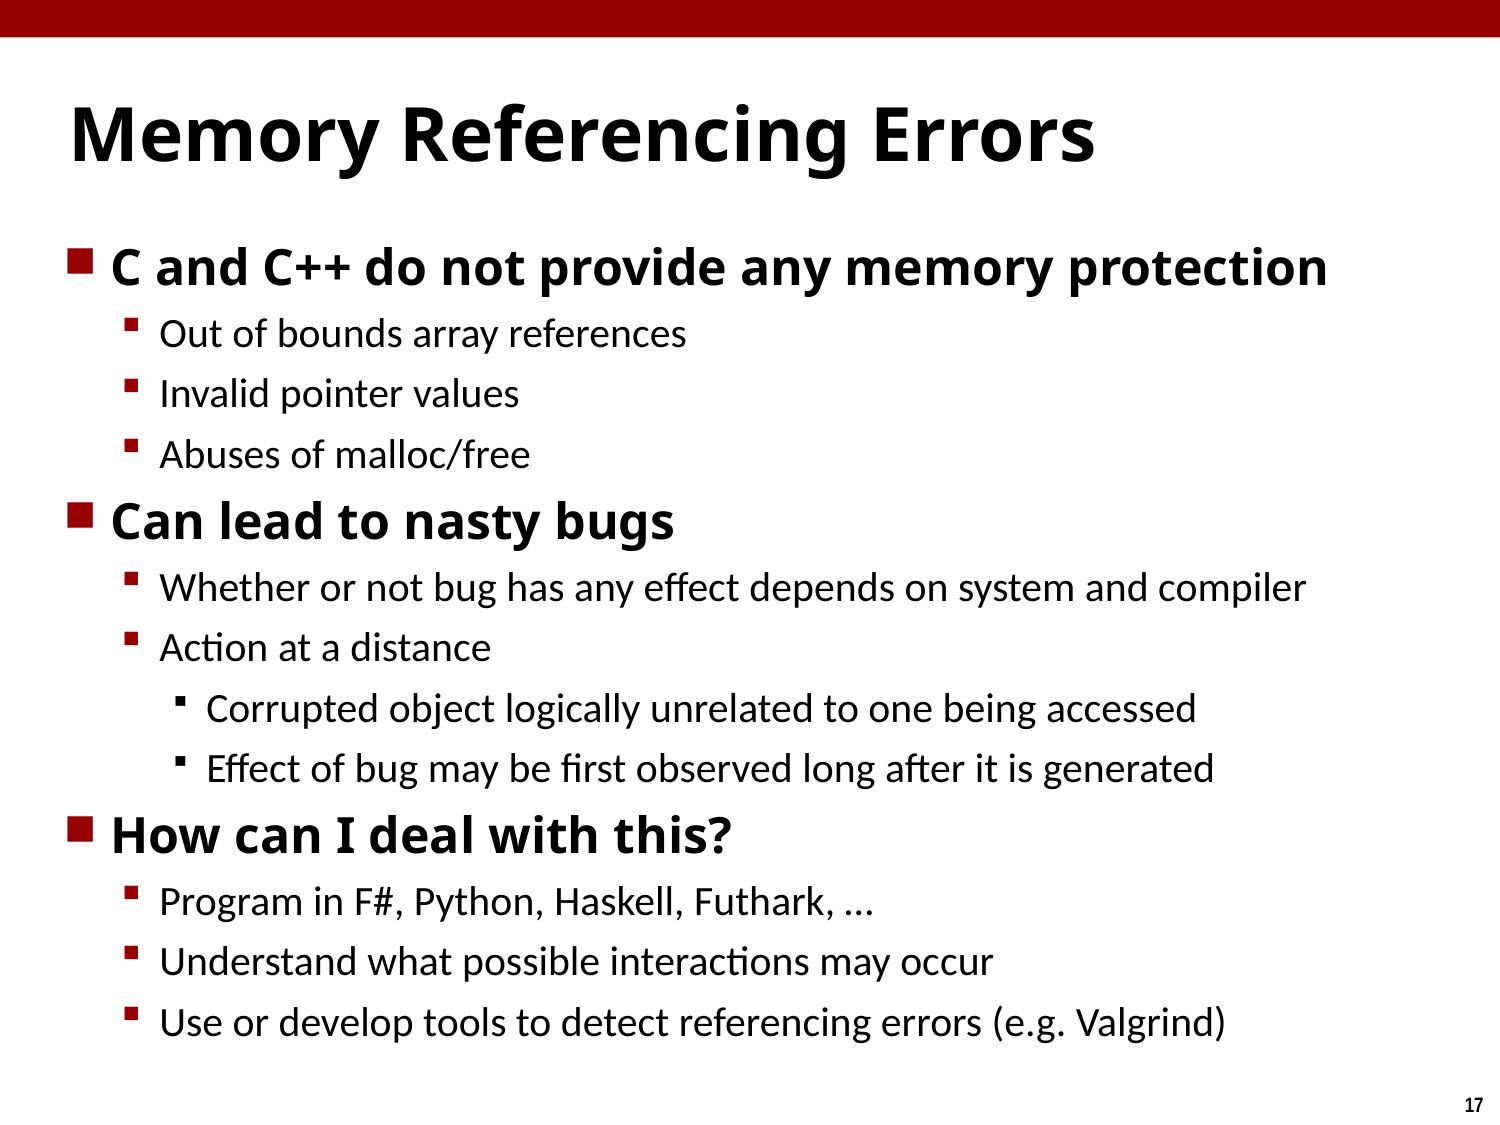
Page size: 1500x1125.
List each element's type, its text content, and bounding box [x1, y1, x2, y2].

title Memory Referencing Errors [62, 41, 1438, 221]
list C and C++ do not provide any memory protection Out of bounds array references Invalid pointer values Abuses of malloc/free Can lead to nasty bugs Whether or not bug has any effect depends on system and compiler Action at a distance Corrupted object logically unrelated to one being accessed Effect of bug may be first observed long after it is generated How can I deal with this? Program in F#, Python, Haskell, Futhark, … Understand what possible interactions may occur Use or develop tools to detect referencing errors (e.g. Valgrind) [62, 229, 1438, 1121]
